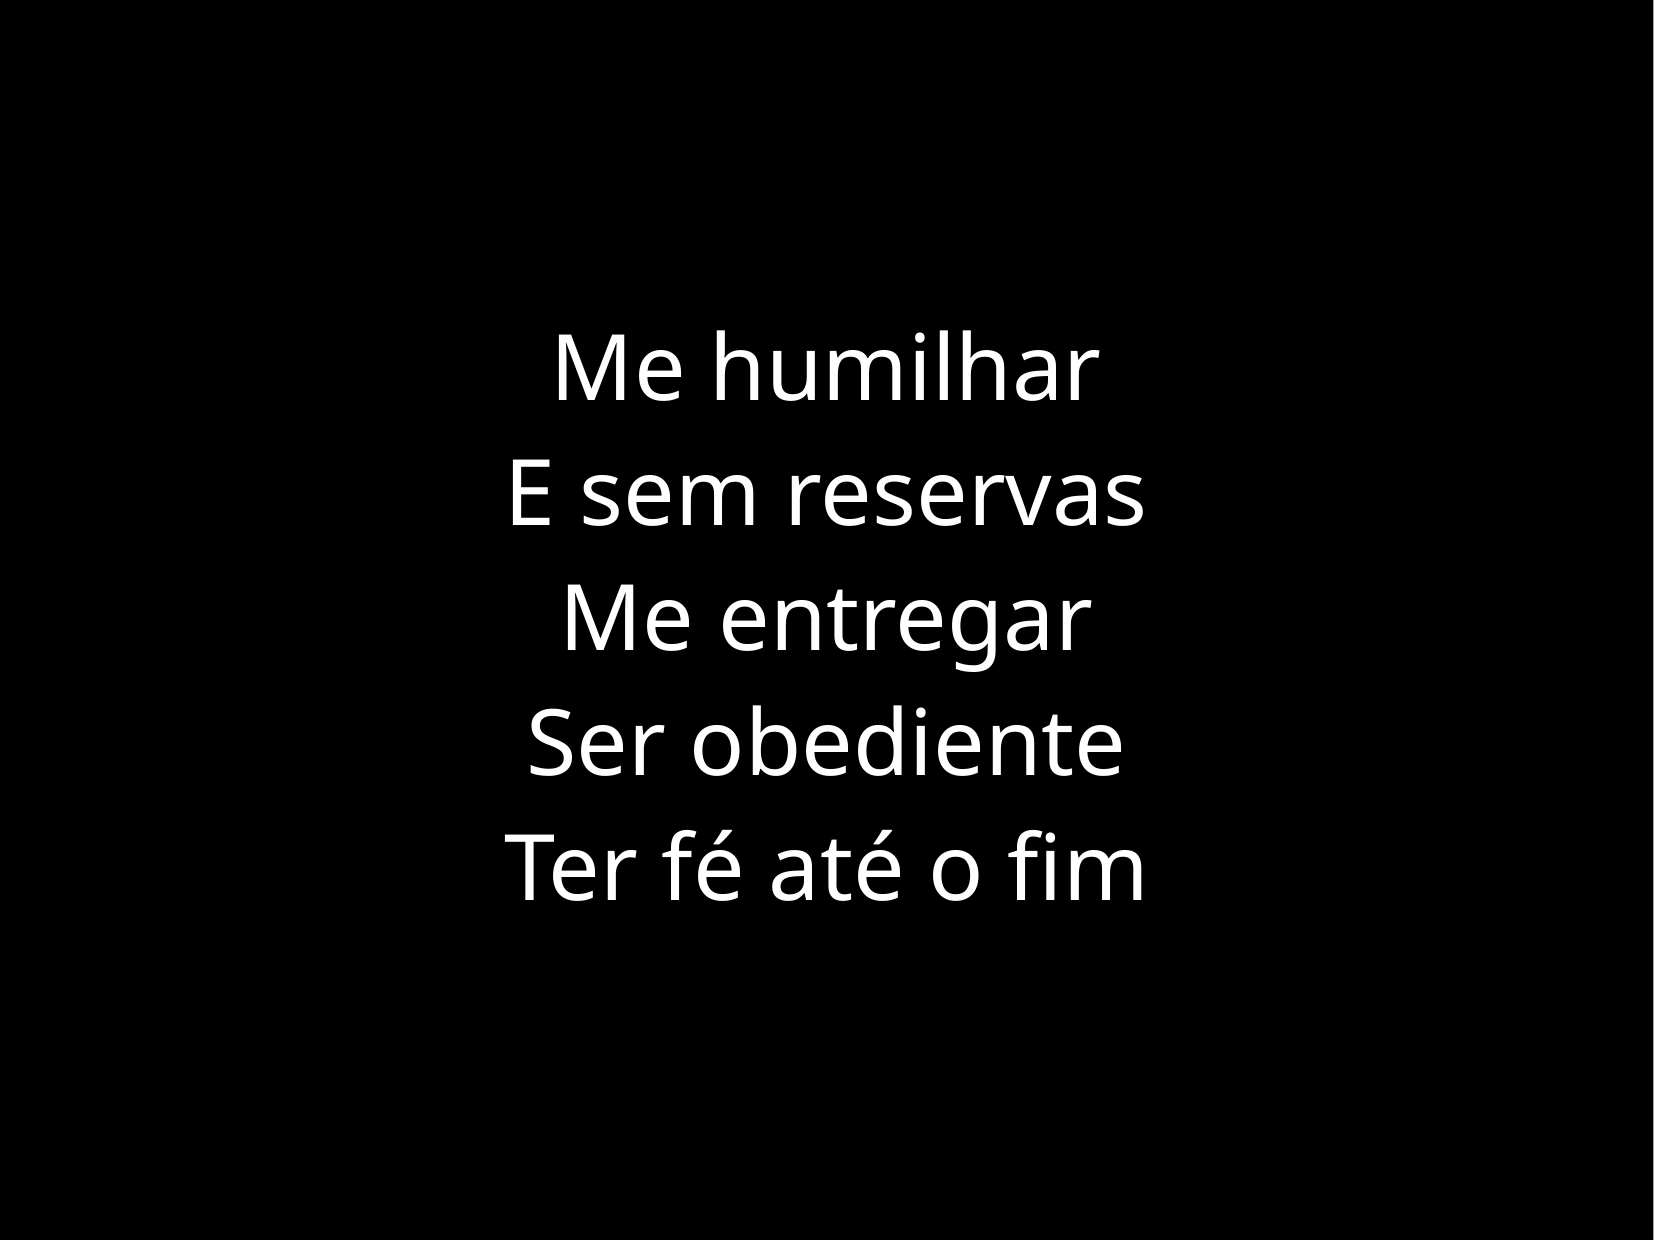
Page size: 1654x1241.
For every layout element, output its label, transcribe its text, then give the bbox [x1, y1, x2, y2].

title Me humilhar E sem reservas Me entregar Ser obediente Ter fé até o fim [82, 49, 1571, 1182]
